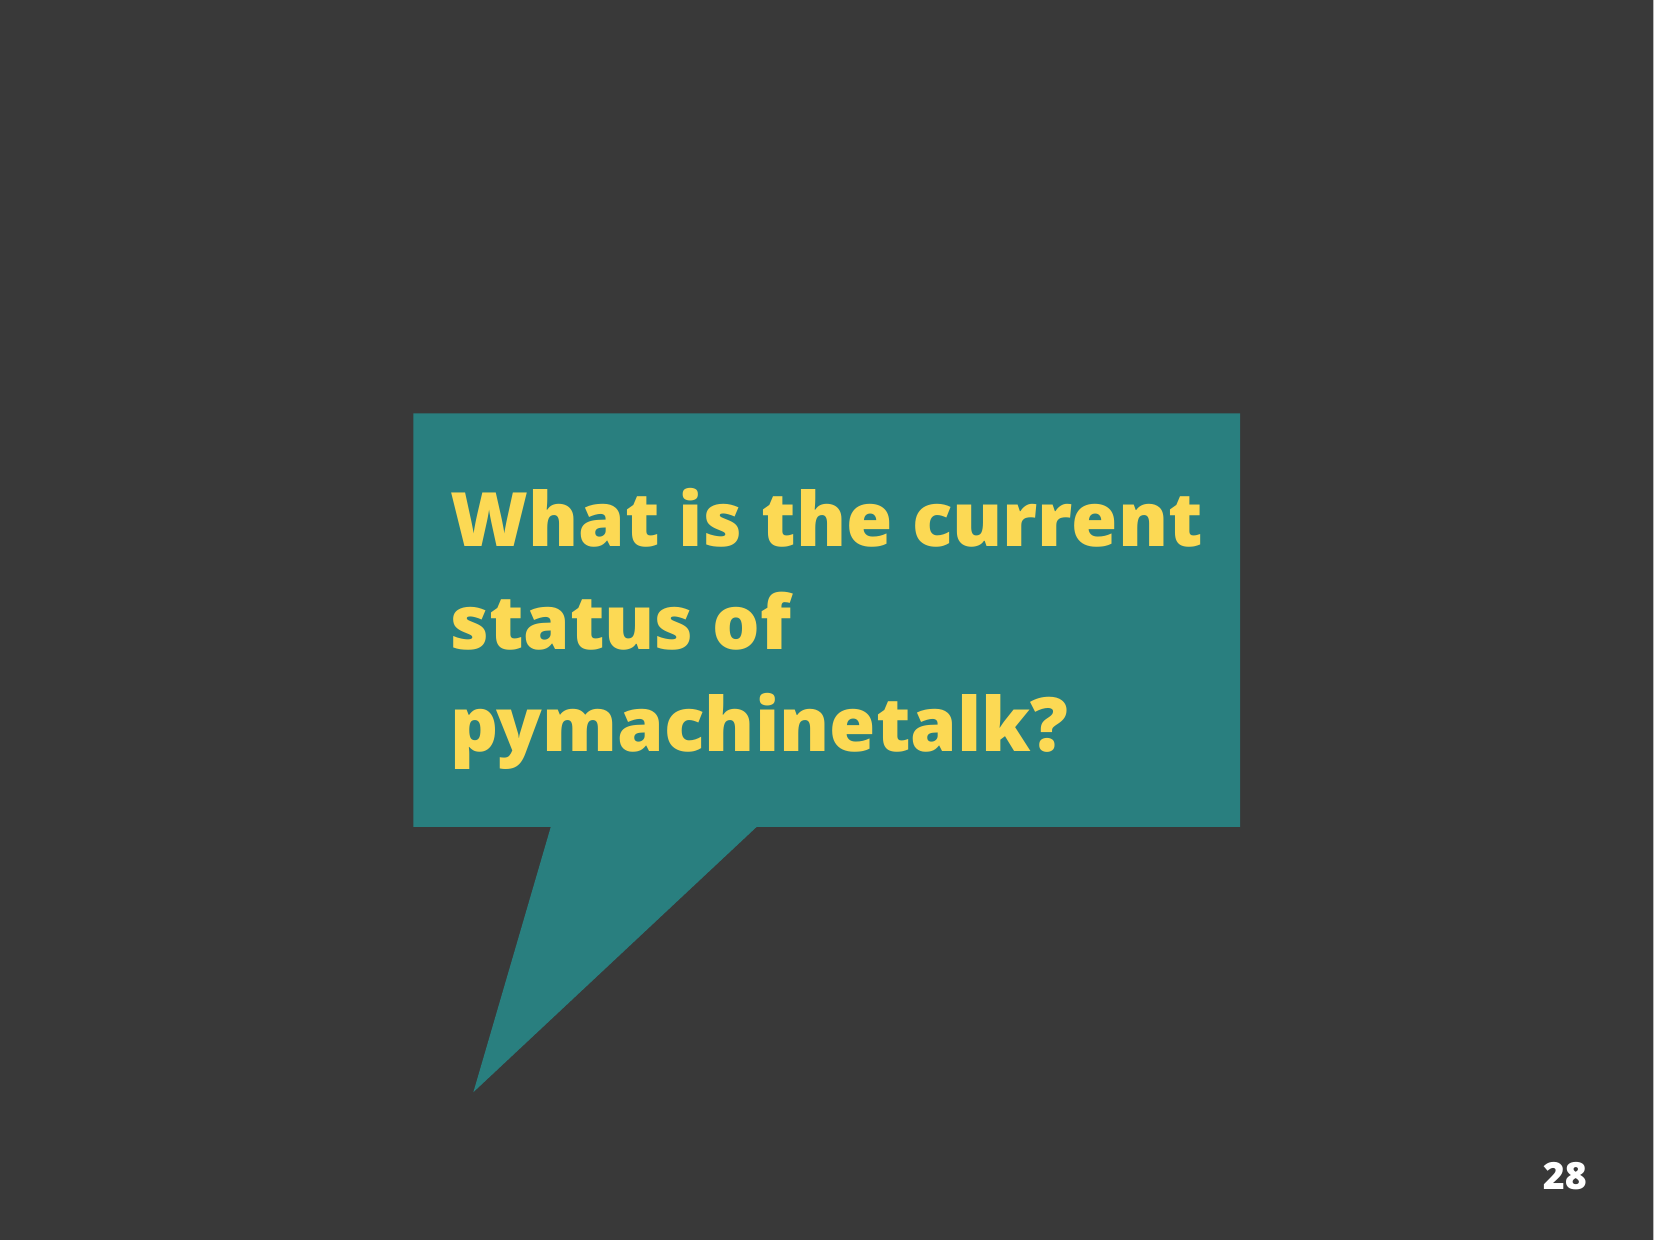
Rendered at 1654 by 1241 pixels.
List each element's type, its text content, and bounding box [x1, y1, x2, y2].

title What is the current status of pymachinetalk? [442, 442, 1211, 798]
